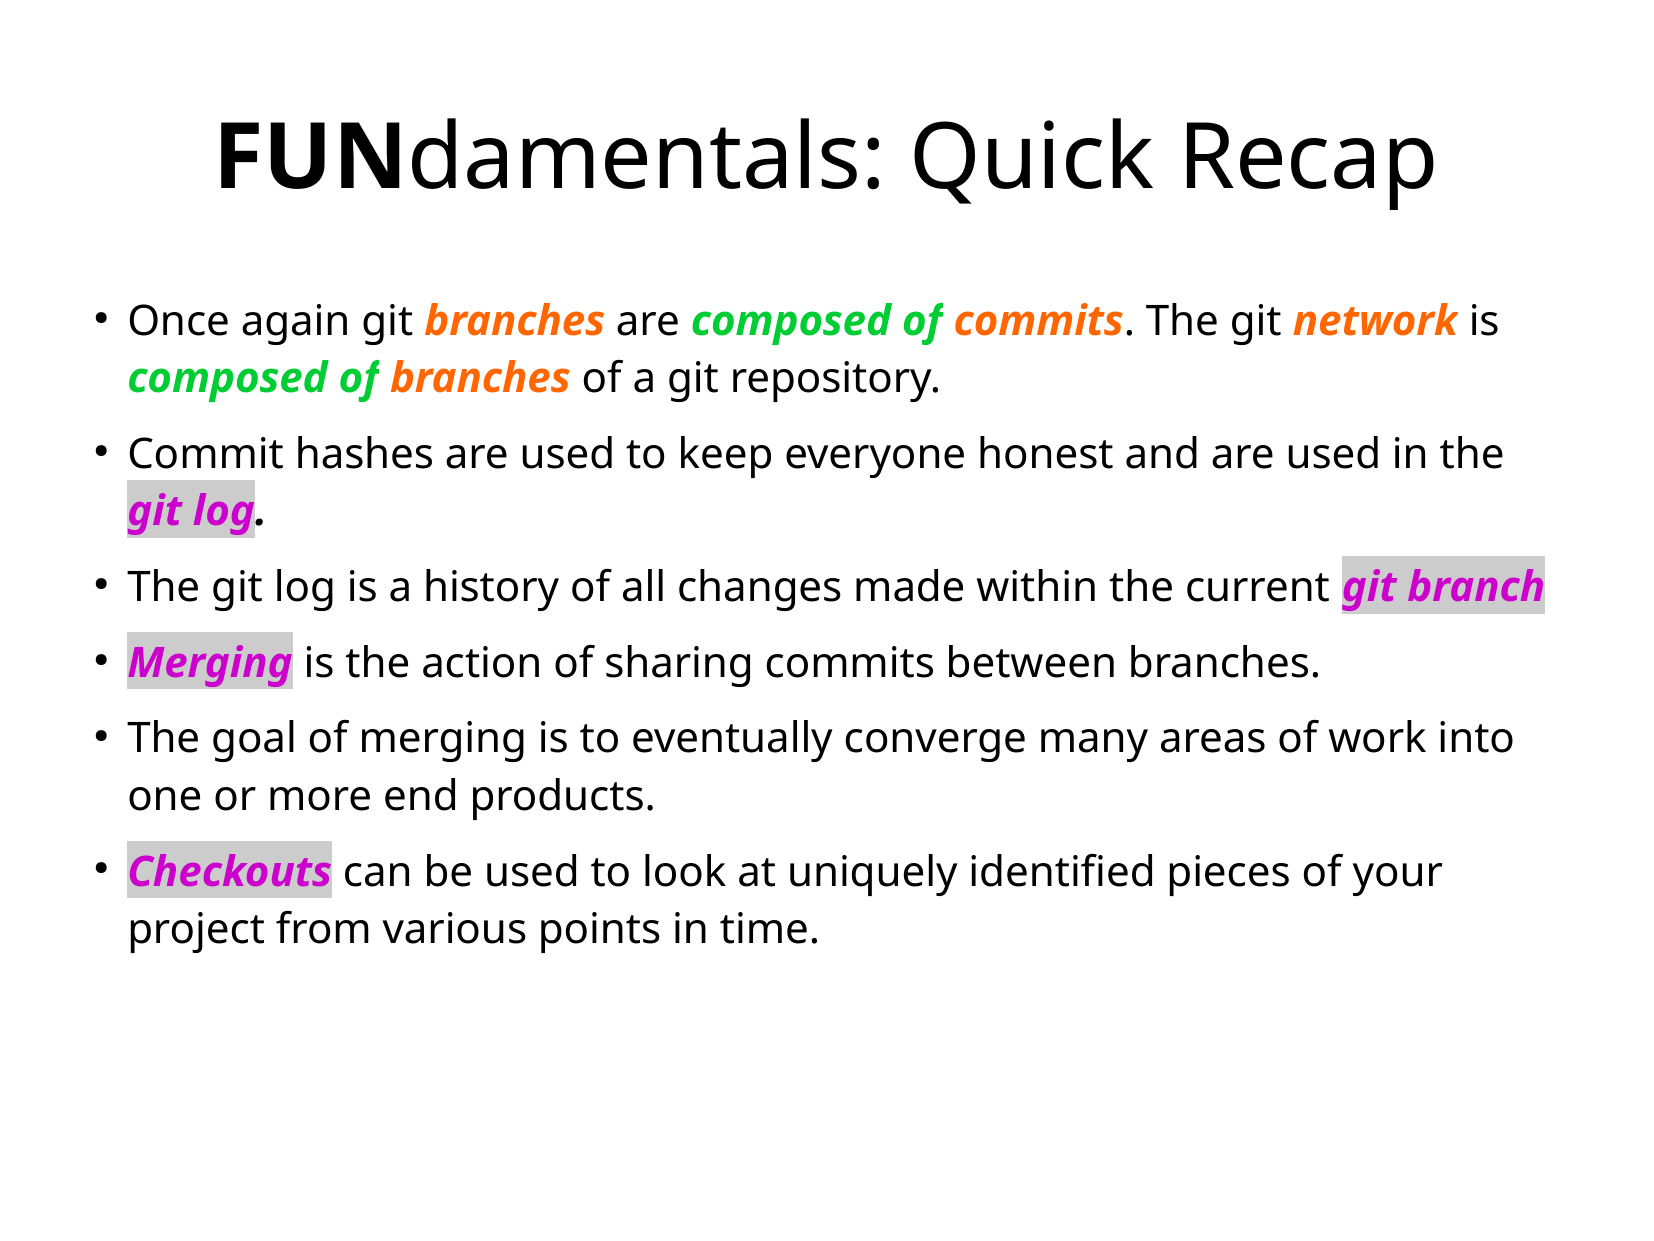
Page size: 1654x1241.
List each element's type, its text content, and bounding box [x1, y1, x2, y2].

title FUNdamentals: Quick Recap [82, 49, 1571, 257]
list Once again git branches are composed of commits. The git network is composed of branches of a git repository. Commit hashes are used to keep everyone honest and are used in the git log. The git log is a history of all changes made within the current git branch Merging is the action of sharing commits between branches. The goal of merging is to eventually converge many areas of work into one or more end products. Checkouts can be used to look at uniquely identified pieces of your project from various points in time. [82, 290, 1571, 1010]
